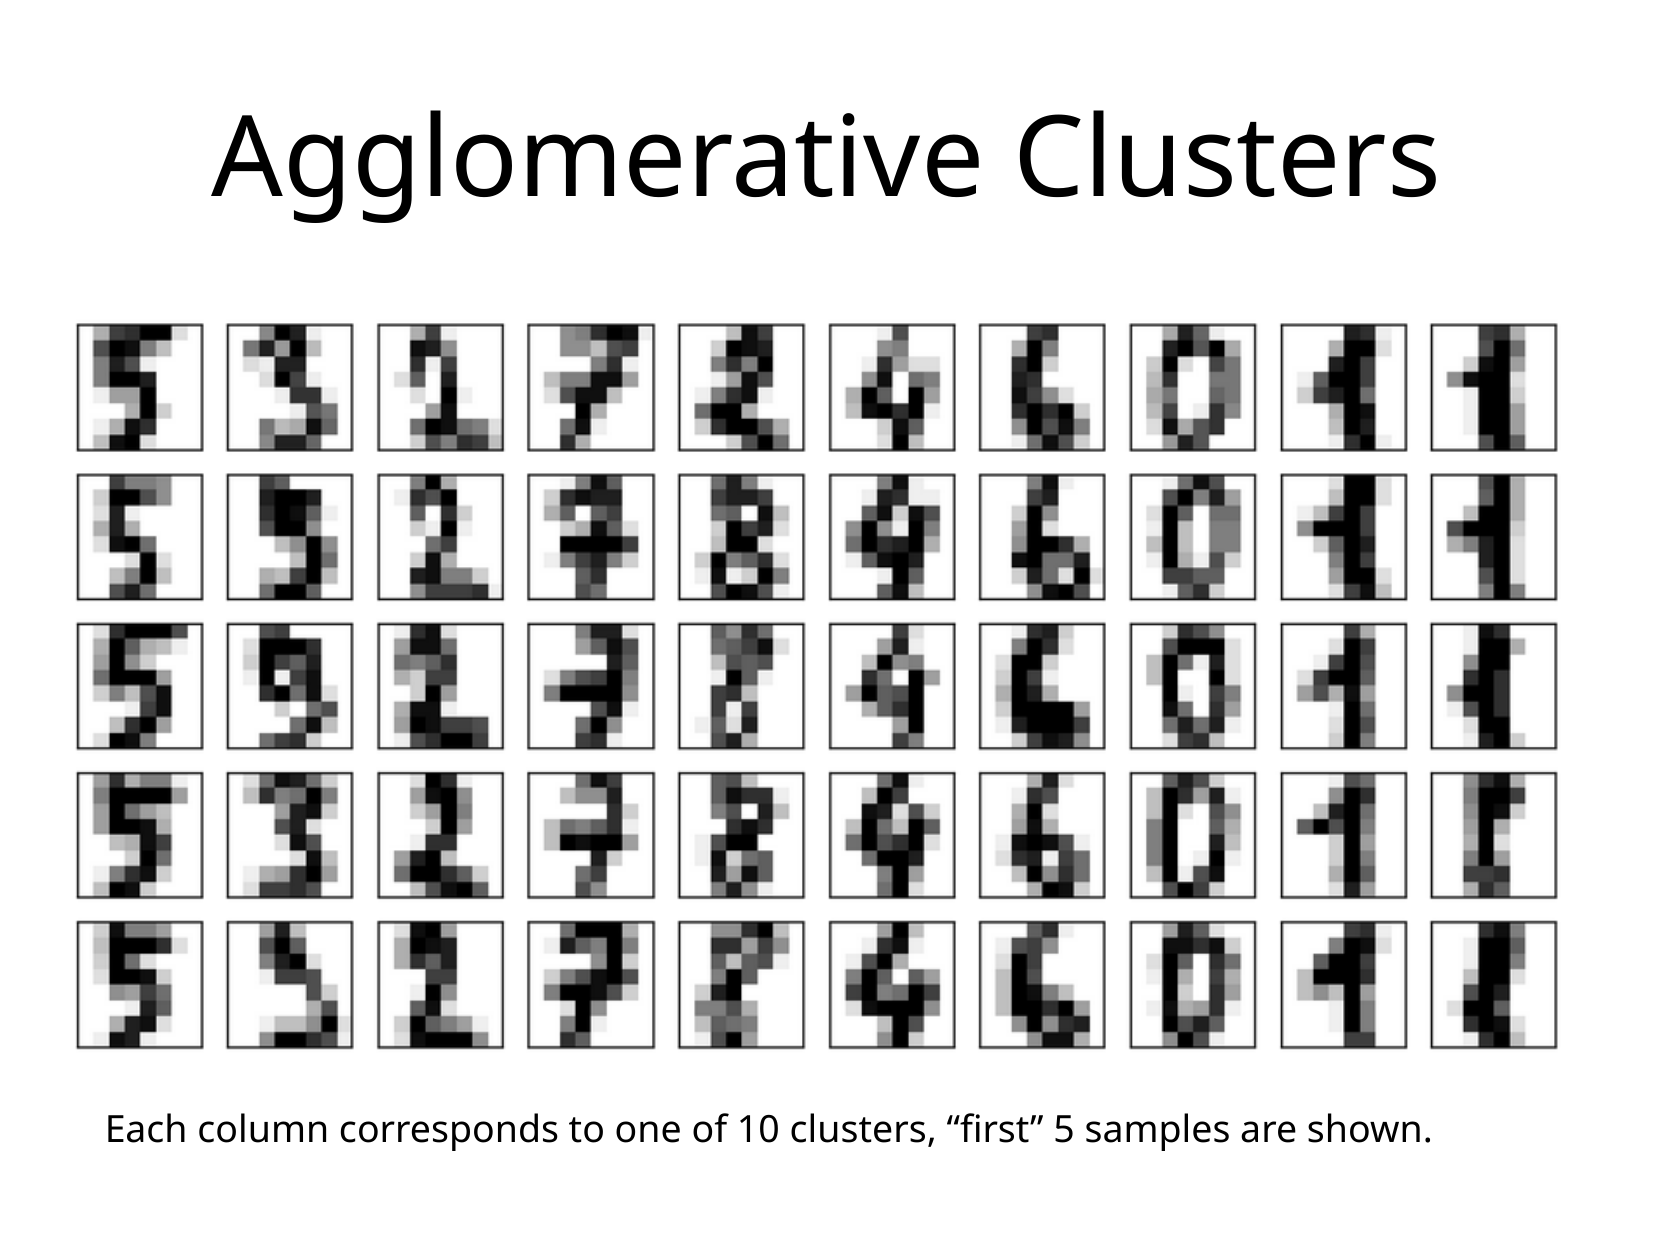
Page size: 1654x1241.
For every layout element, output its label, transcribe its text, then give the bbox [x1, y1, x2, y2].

text_box Each column corresponds to one of 10 clusters, “first” 5 samples are shown. [90, 1095, 1546, 1148]
picture [60, 308, 1589, 1066]
title Agglomerative Clusters [82, 49, 1571, 257]
